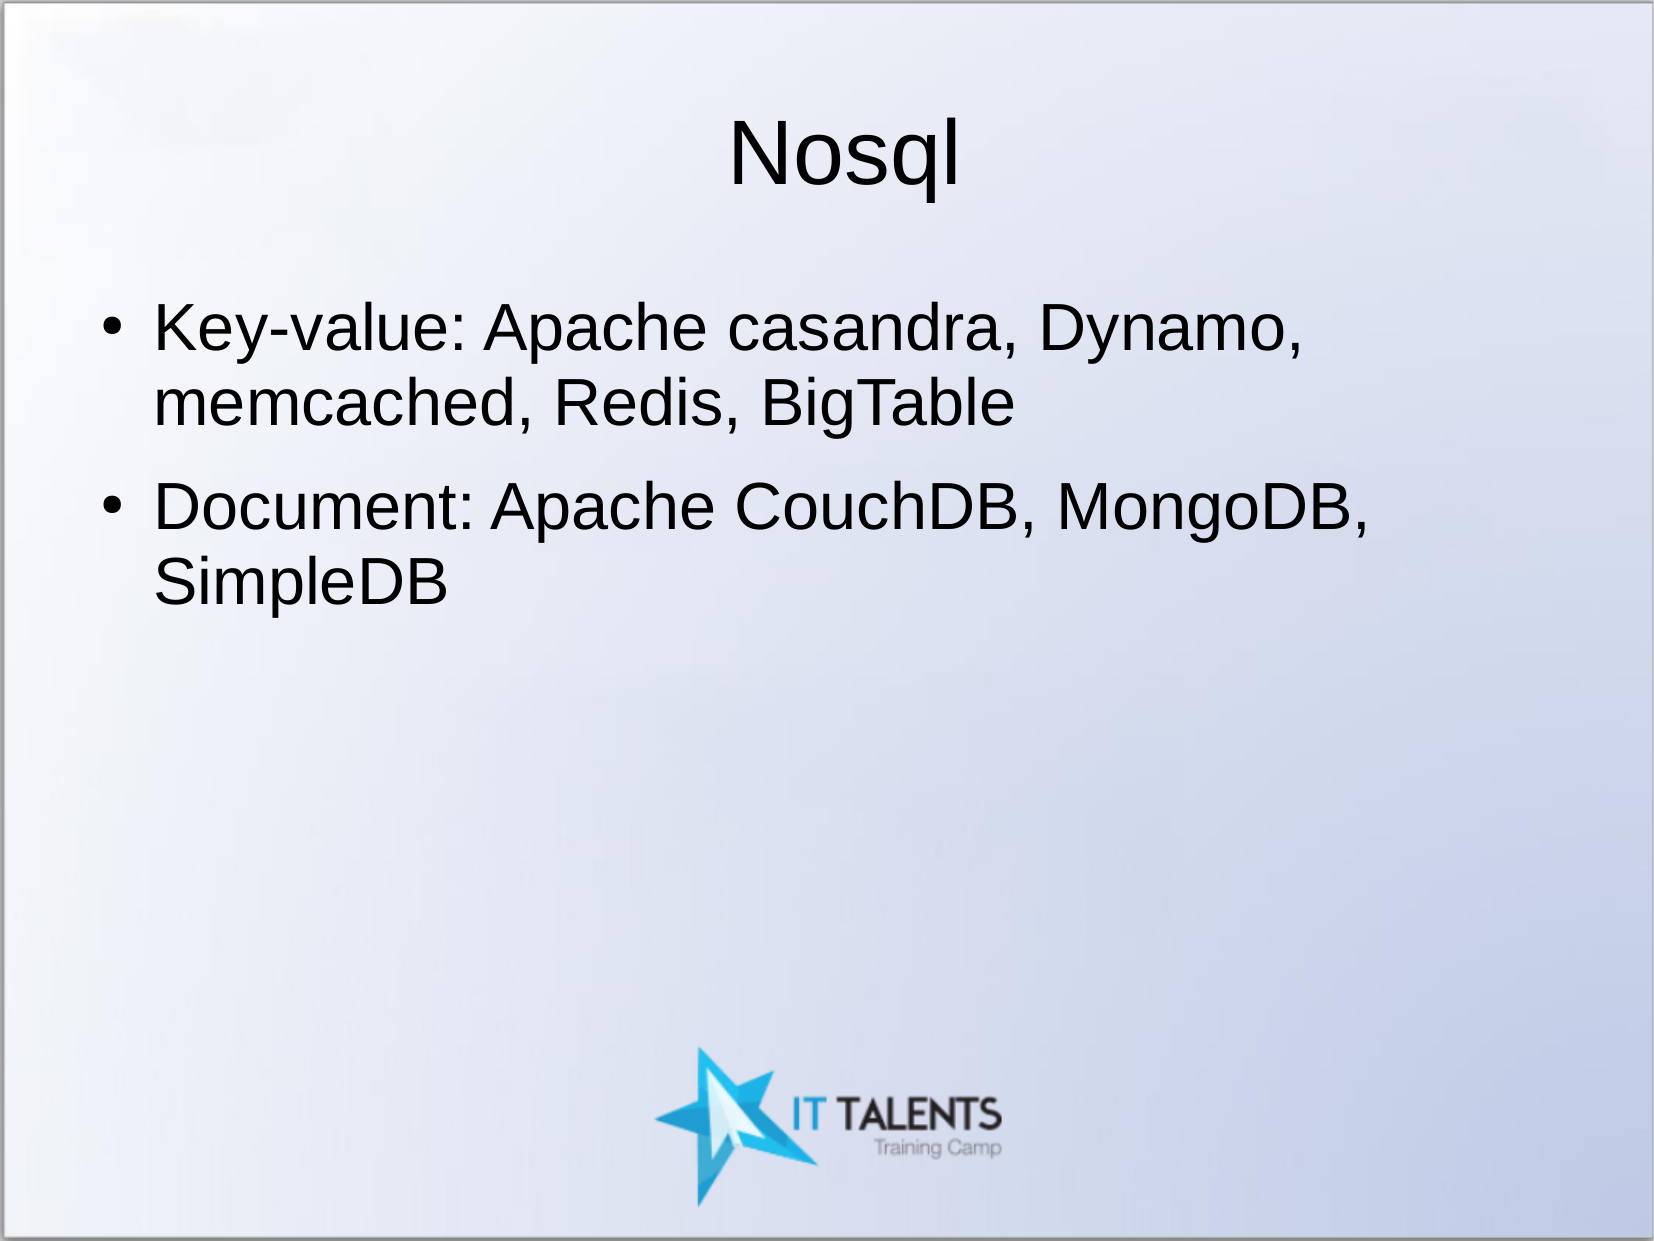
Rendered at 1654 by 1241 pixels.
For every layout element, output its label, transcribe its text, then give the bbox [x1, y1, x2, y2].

title Nosql [82, 49, 1571, 257]
picture [0, 0, 1654, 1241]
list Key-value: Apache casandra, Dynamo, memcached, Redis, BigTable Document: Apache CouchDB, MongoDB, SimpleDB [82, 290, 1571, 1010]
